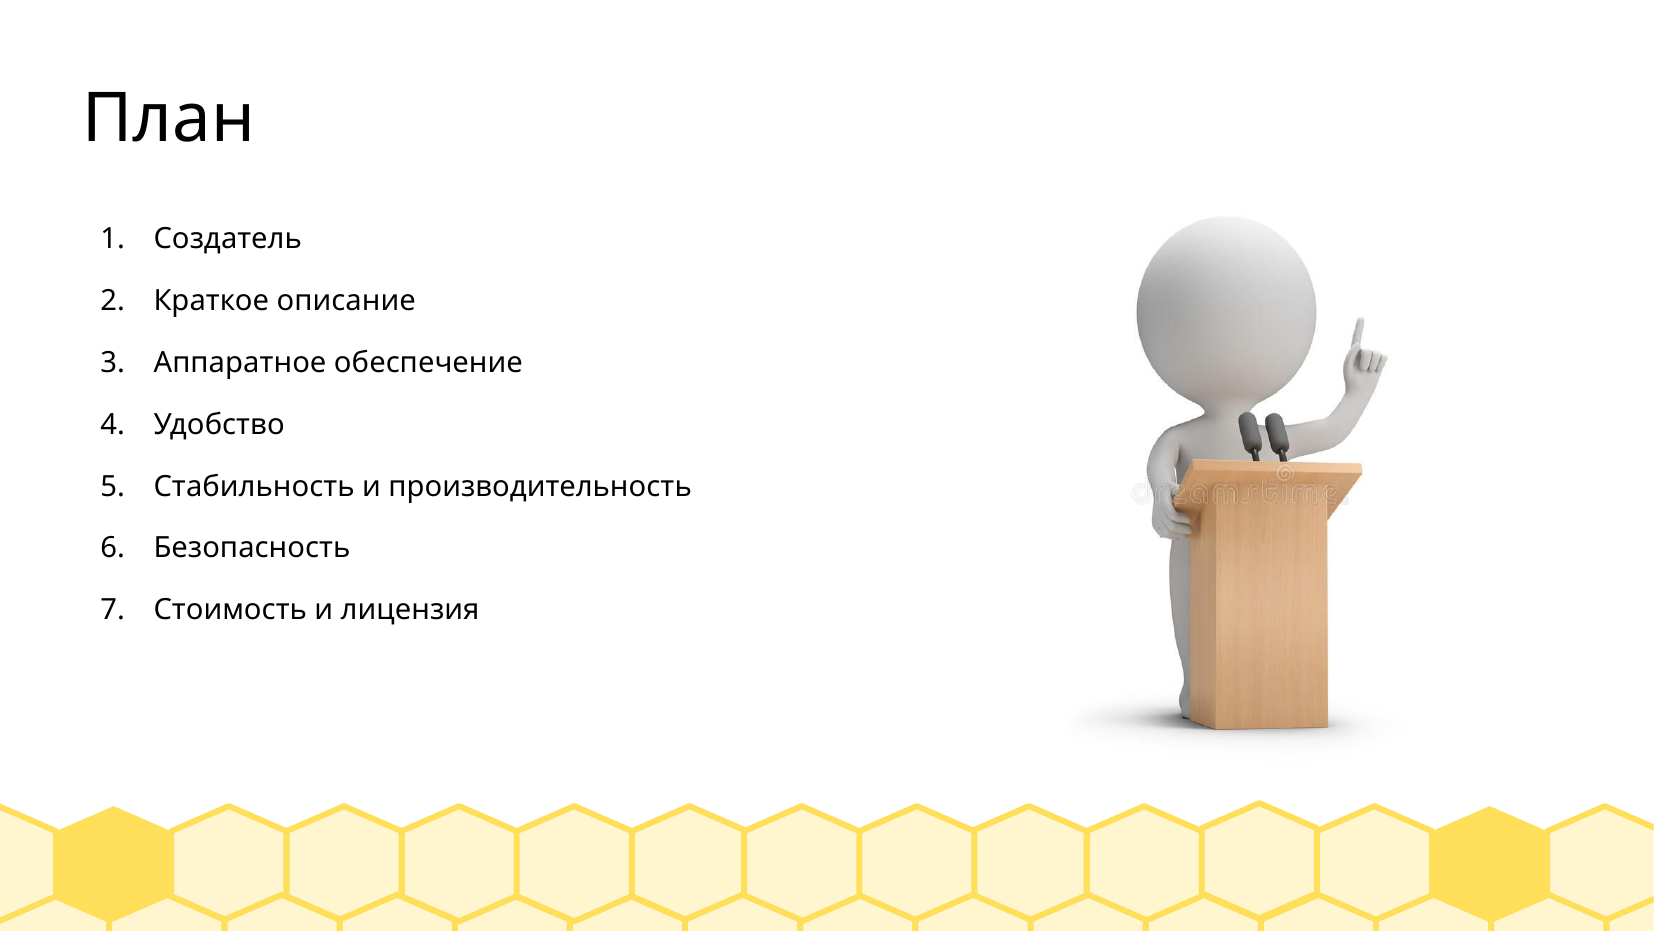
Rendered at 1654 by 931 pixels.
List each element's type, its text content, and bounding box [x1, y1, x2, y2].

picture [1033, 168, 1447, 799]
title План [82, 37, 1571, 193]
list Создатель Краткое описание Аппаратное обеспечение Удобство Стабильность и производительность Безопасность Стоимость и лицензия [82, 217, 886, 758]
